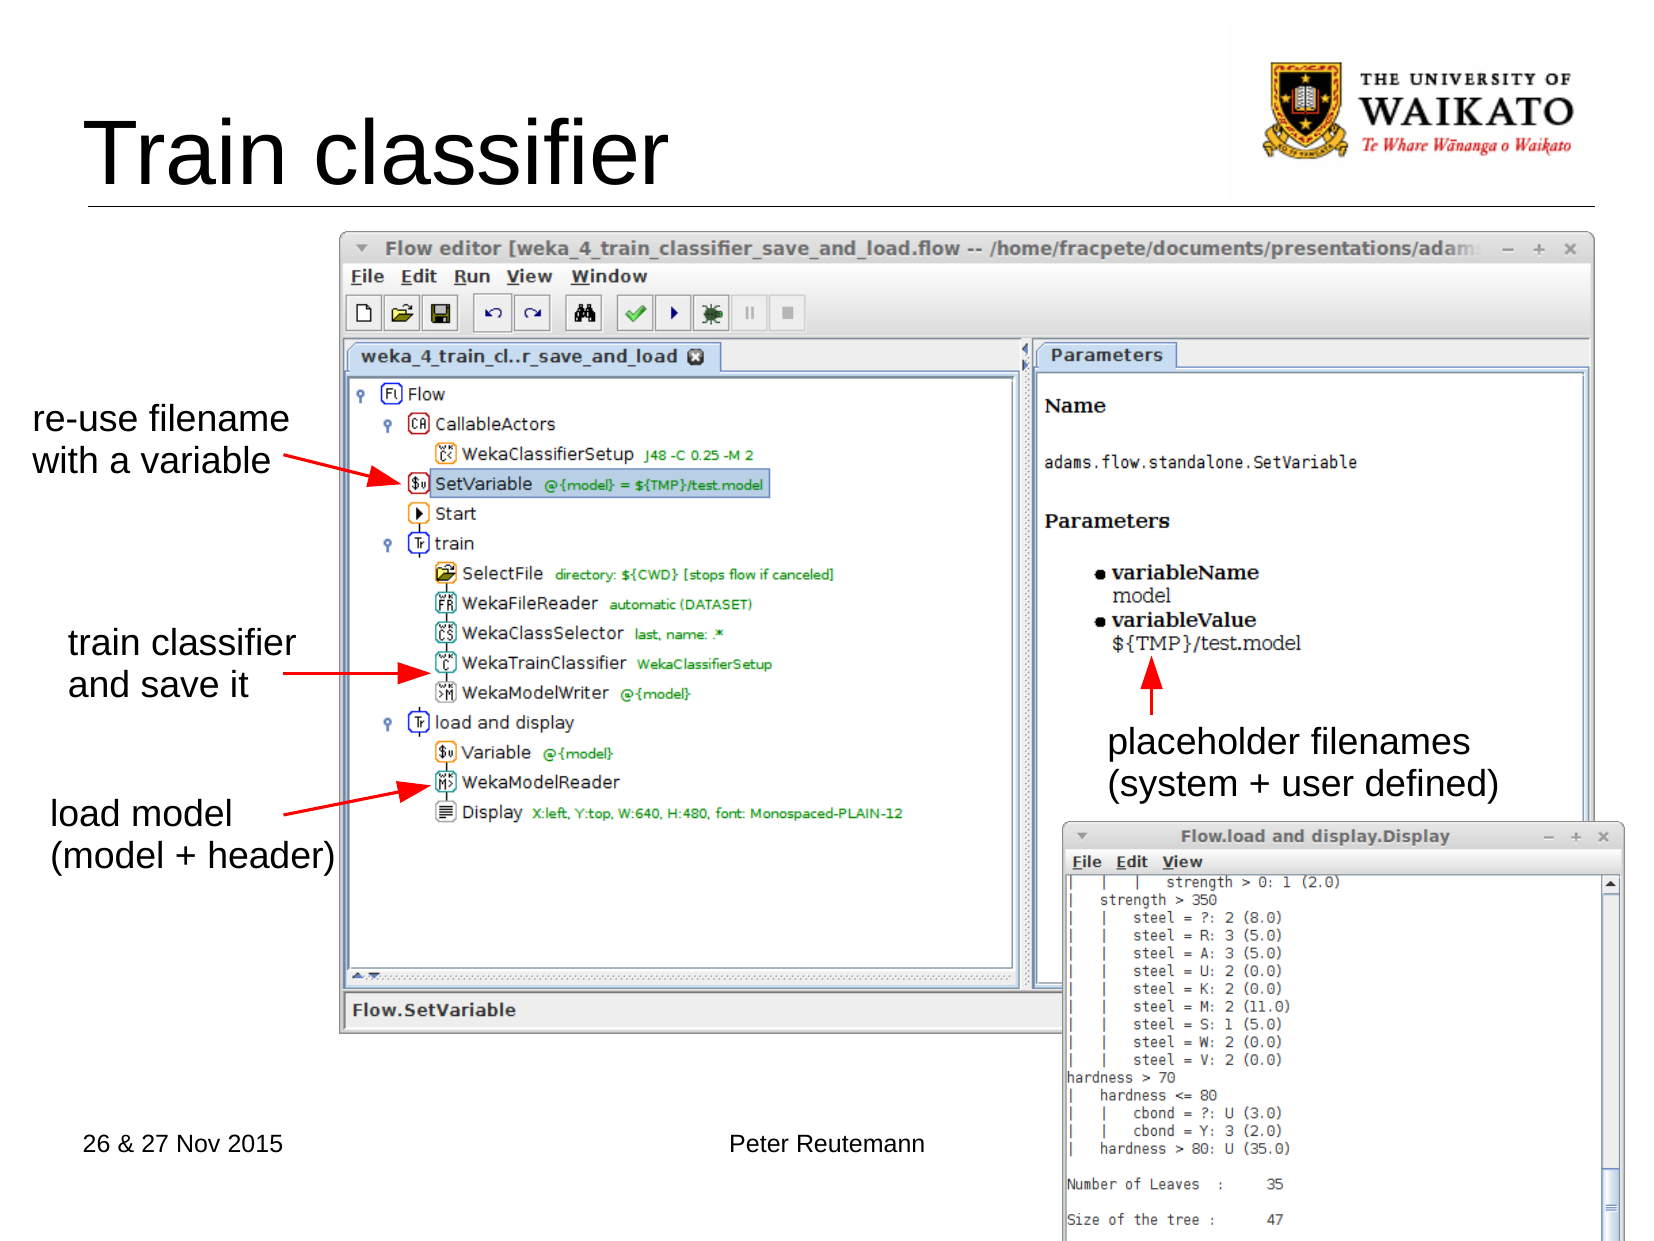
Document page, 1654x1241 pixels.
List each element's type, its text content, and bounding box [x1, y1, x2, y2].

text_box train classifier and save it [53, 614, 312, 713]
text_box re-use filename with a variable [17, 389, 306, 489]
text_box placeholder filenames (system + user defined) [1092, 712, 1515, 812]
title Train classifier [82, 49, 1571, 257]
picture [1228, 24, 1619, 201]
text_box load model (model + header) [35, 785, 352, 885]
picture [339, 231, 1625, 1241]
